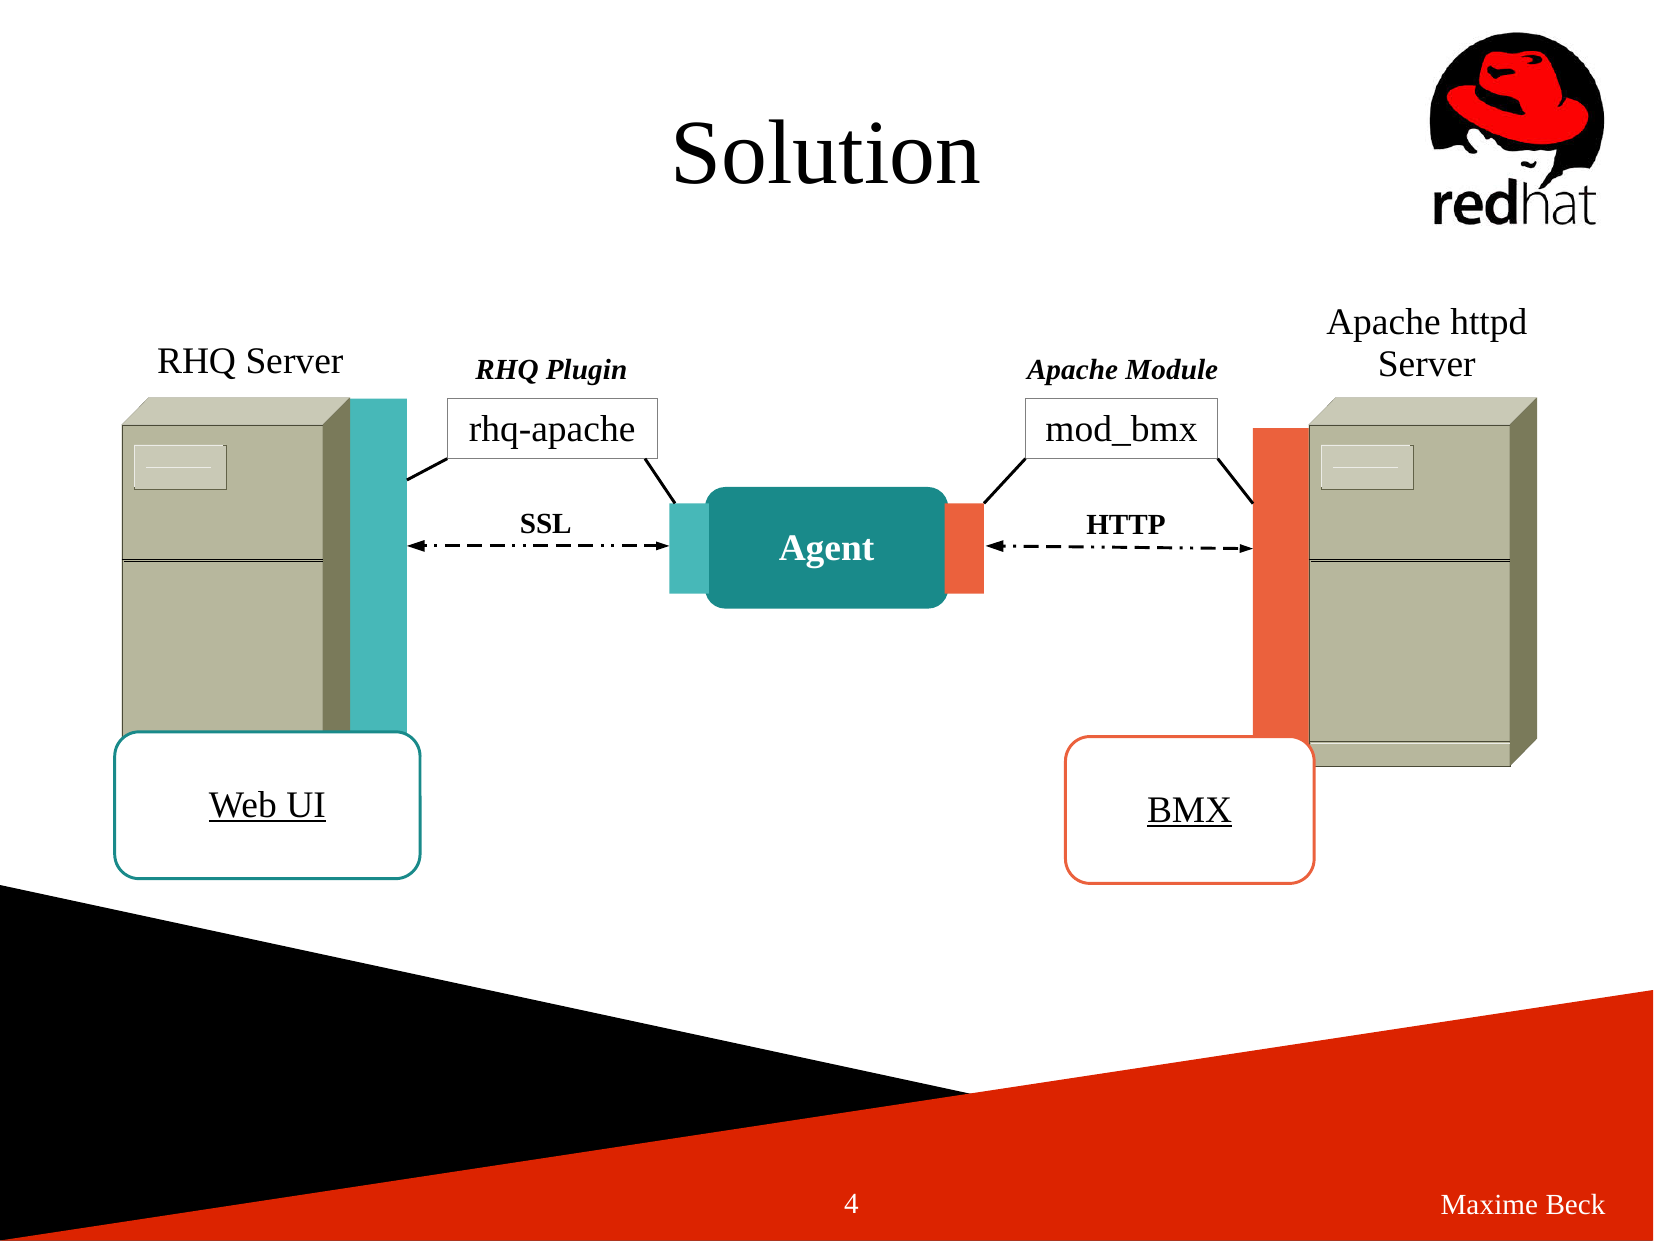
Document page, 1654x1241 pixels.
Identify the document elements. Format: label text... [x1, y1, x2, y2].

text_box [351, 398, 407, 734]
text_box rhq-apache [447, 398, 658, 459]
picture [120, 388, 351, 739]
text_box [944, 503, 984, 594]
text_box Apache httpd Server [1284, 293, 1570, 392]
text_box Apache Module [1010, 344, 1236, 395]
text_box Agent [705, 486, 948, 609]
text_box HTTP [1070, 499, 1194, 550]
picture [1307, 388, 1538, 773]
picture [1425, 30, 1606, 228]
text_box [669, 503, 709, 594]
text_box BMX [1065, 736, 1315, 884]
text_box Web UI [114, 731, 421, 879]
text_box [1252, 428, 1307, 742]
text_box RHQ Server [142, 332, 383, 389]
text_box mod_bmx [1025, 398, 1218, 459]
title Solution [82, 49, 1571, 257]
text_box SSL [503, 498, 591, 549]
text_box RHQ Plugin [459, 344, 655, 395]
